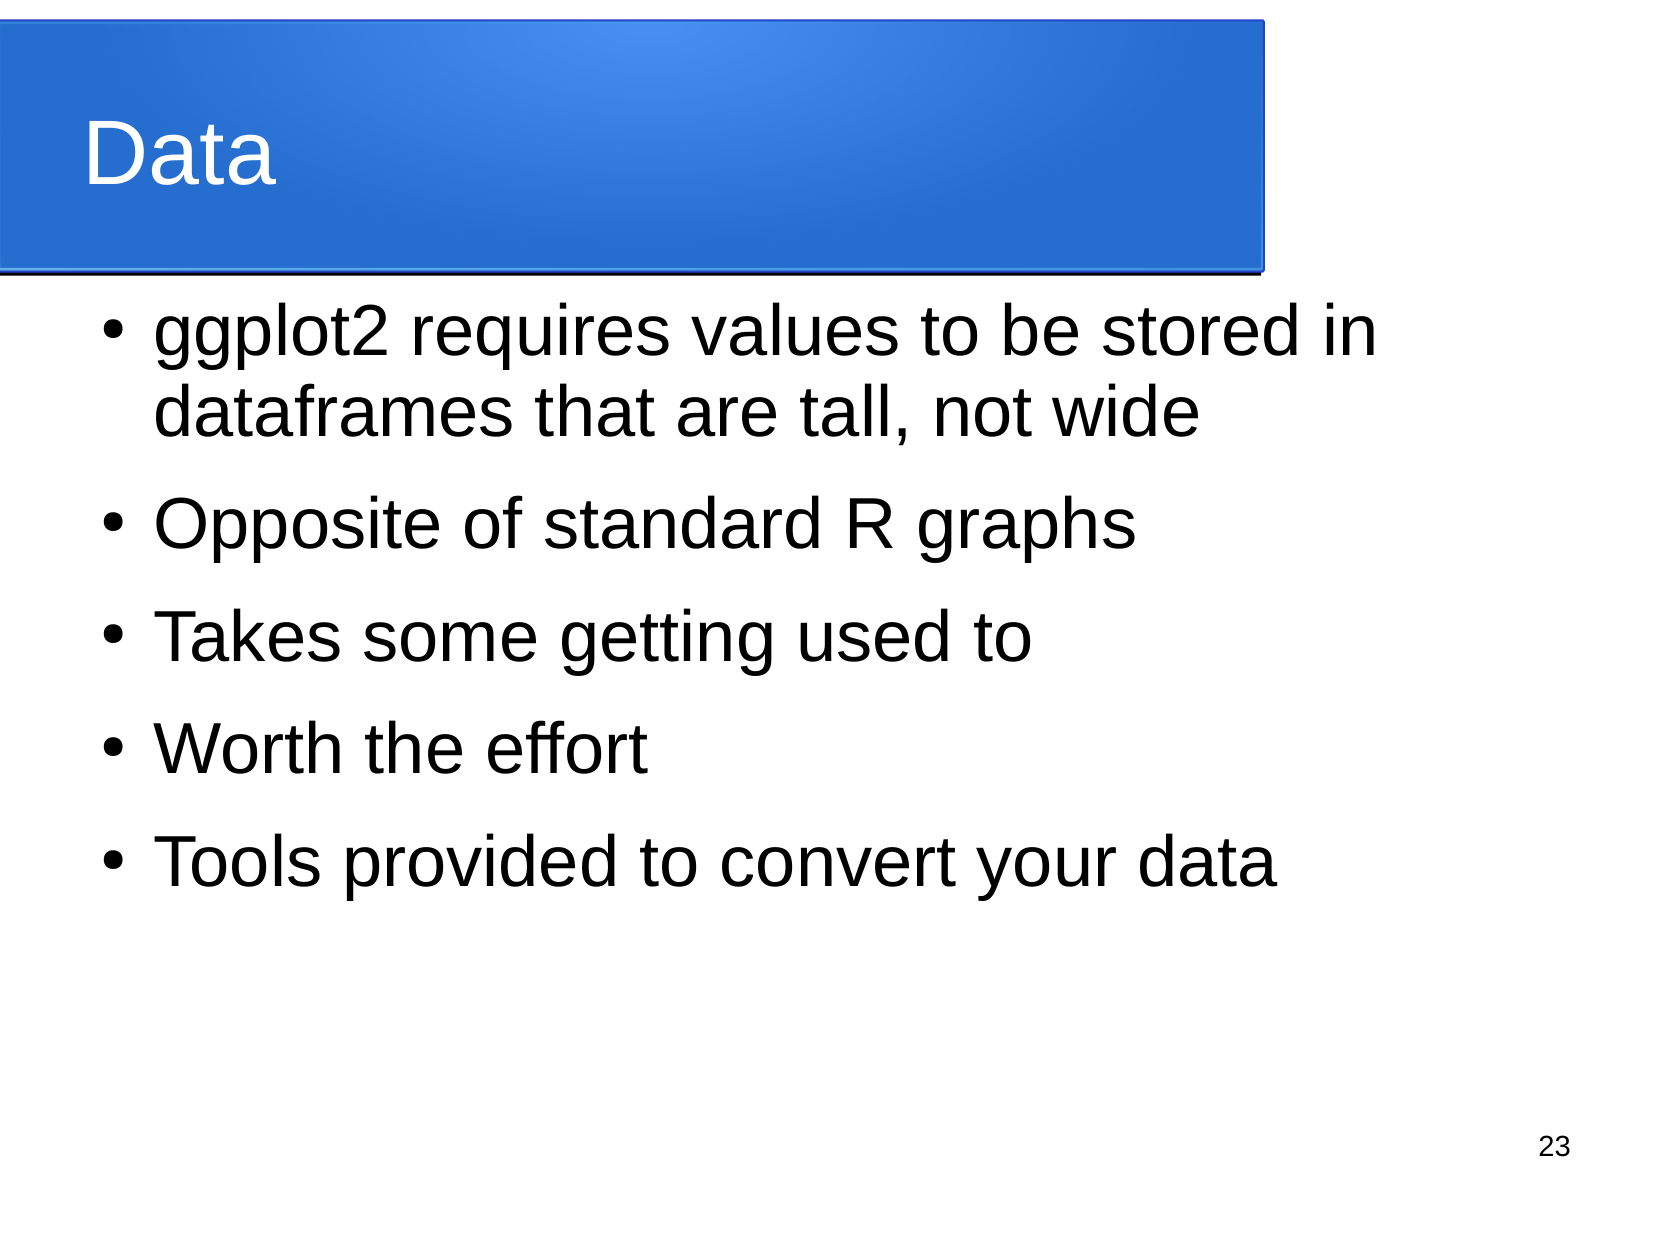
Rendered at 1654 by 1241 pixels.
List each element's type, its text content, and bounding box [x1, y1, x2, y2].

list ggplot2 requires values to be stored in dataframes that are tall, not wide Opposite of standard R graphs Takes some getting used to Worth the effort Tools provided to convert your data [82, 290, 1538, 1010]
title Data [82, 49, 1581, 257]
